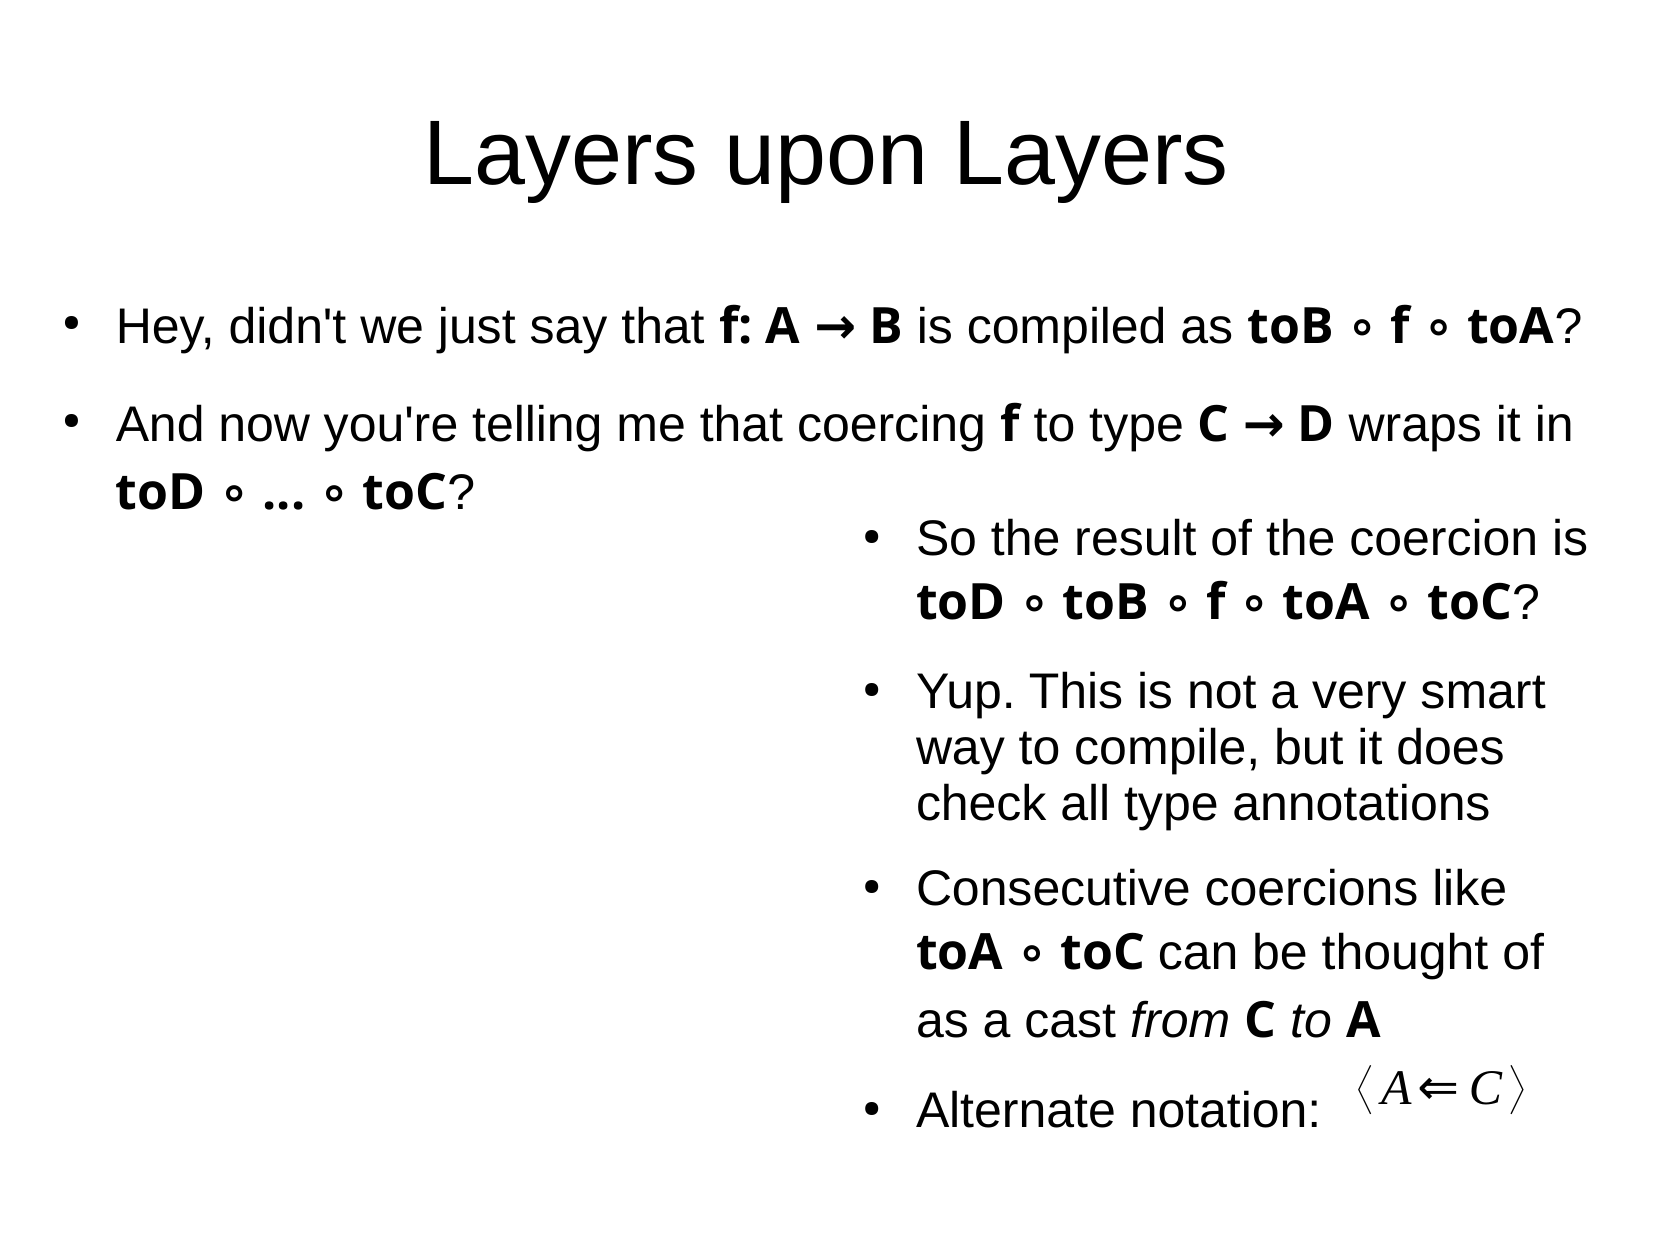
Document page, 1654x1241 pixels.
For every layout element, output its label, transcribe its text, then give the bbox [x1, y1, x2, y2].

list So the result of the coercion is toD ∘ toB ∘ f ∘ toA ∘ toC? Yup. This is not a very smart way to compile, but it does check all type annotations Consecutive coercions like toA ∘ toC can be thought of as a cast from C to A Alternate notation: [845, 510, 1606, 1117]
list Hey, didn't we just say that f: A → B is compiled as toB ∘ f ∘ toA? And now you're telling me that coercing f to type C → D wraps it in toD ∘ ... ∘ toC? [45, 290, 1636, 504]
chart [1350, 1054, 1533, 1117]
title Layers upon Layers [82, 49, 1571, 257]
